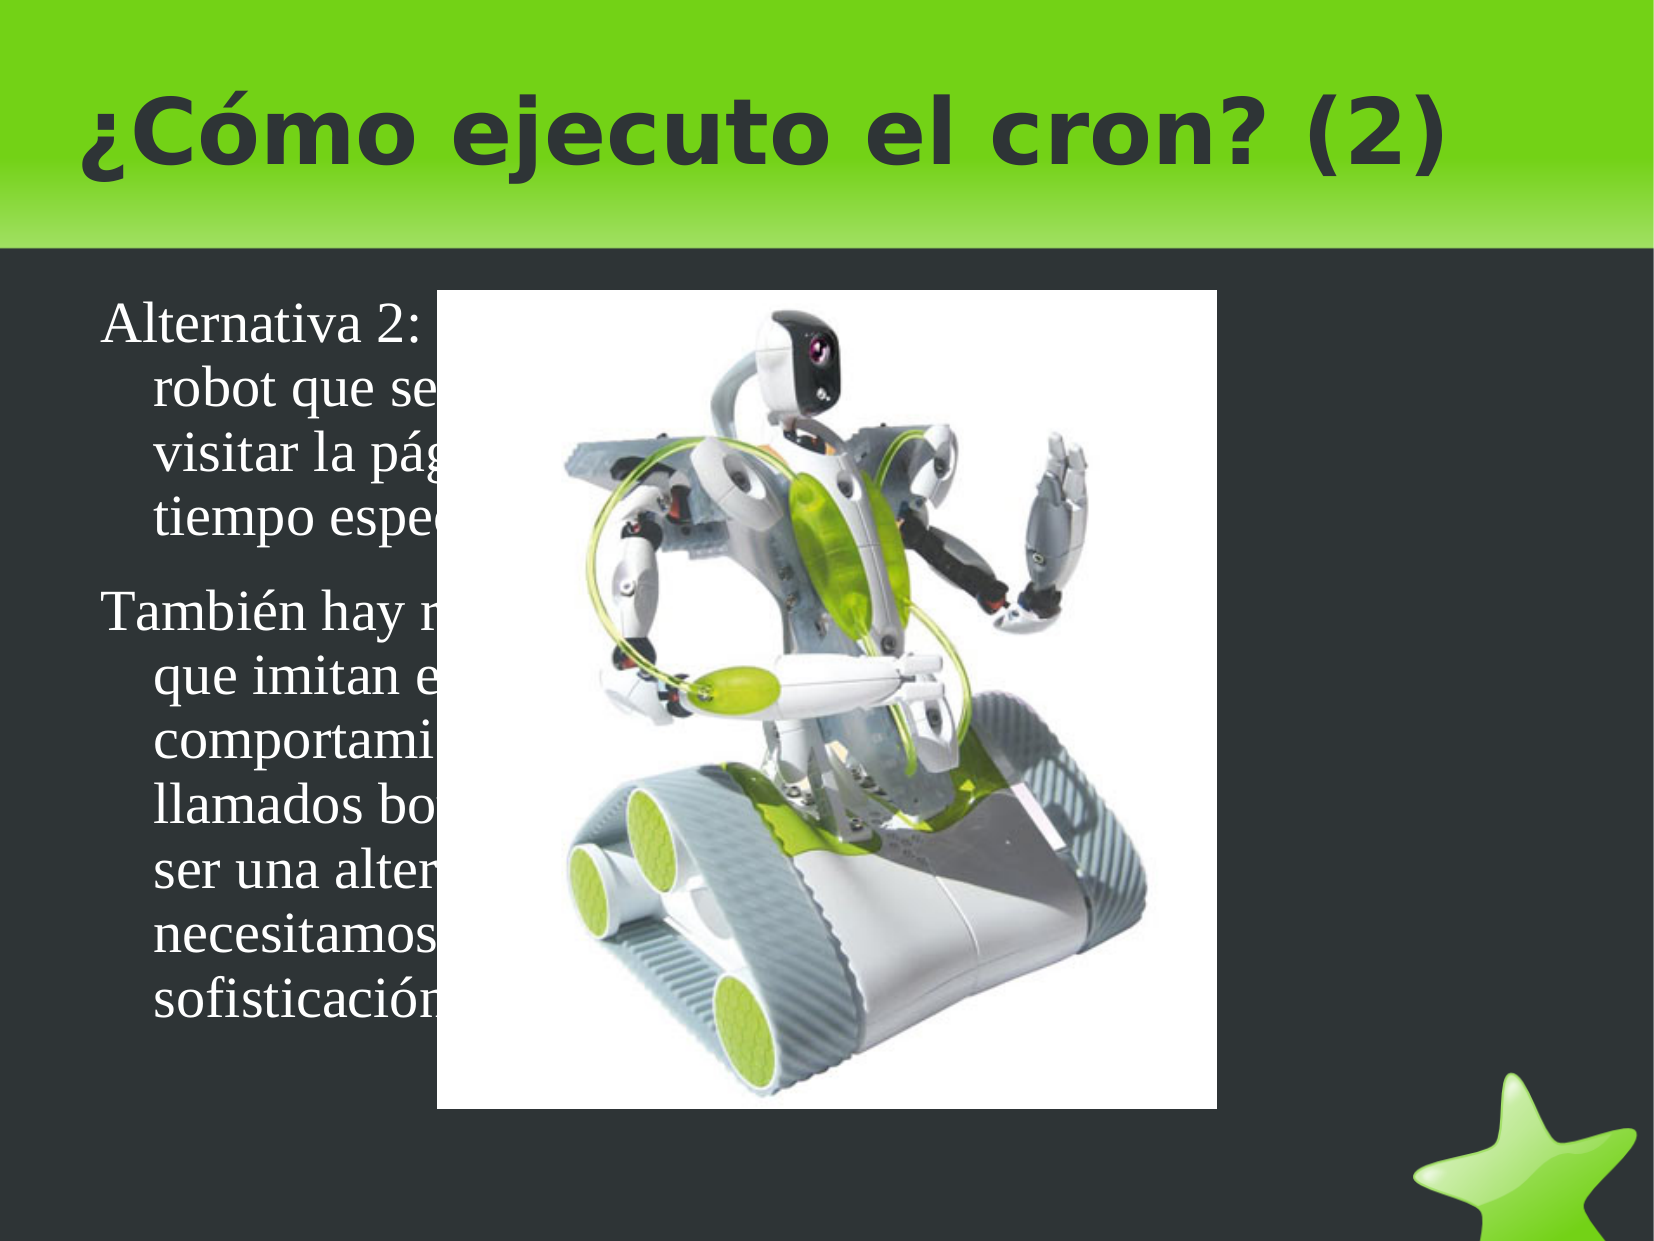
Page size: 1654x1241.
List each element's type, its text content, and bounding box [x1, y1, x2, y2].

picture [0, 0, 1654, 1241]
list Alternativa 2: Ponemos un robot que se dedique a visitar la página en el tiempo especificado. También hay robots virtuales que imitan el comportamiento humano llamados bot, y que podría ser una alternativa, pero no necesitamos tanta sofisticación. [82, 290, 437, 1109]
title ¿Cómo ejecuto el cron? (2) [76, 29, 1565, 237]
